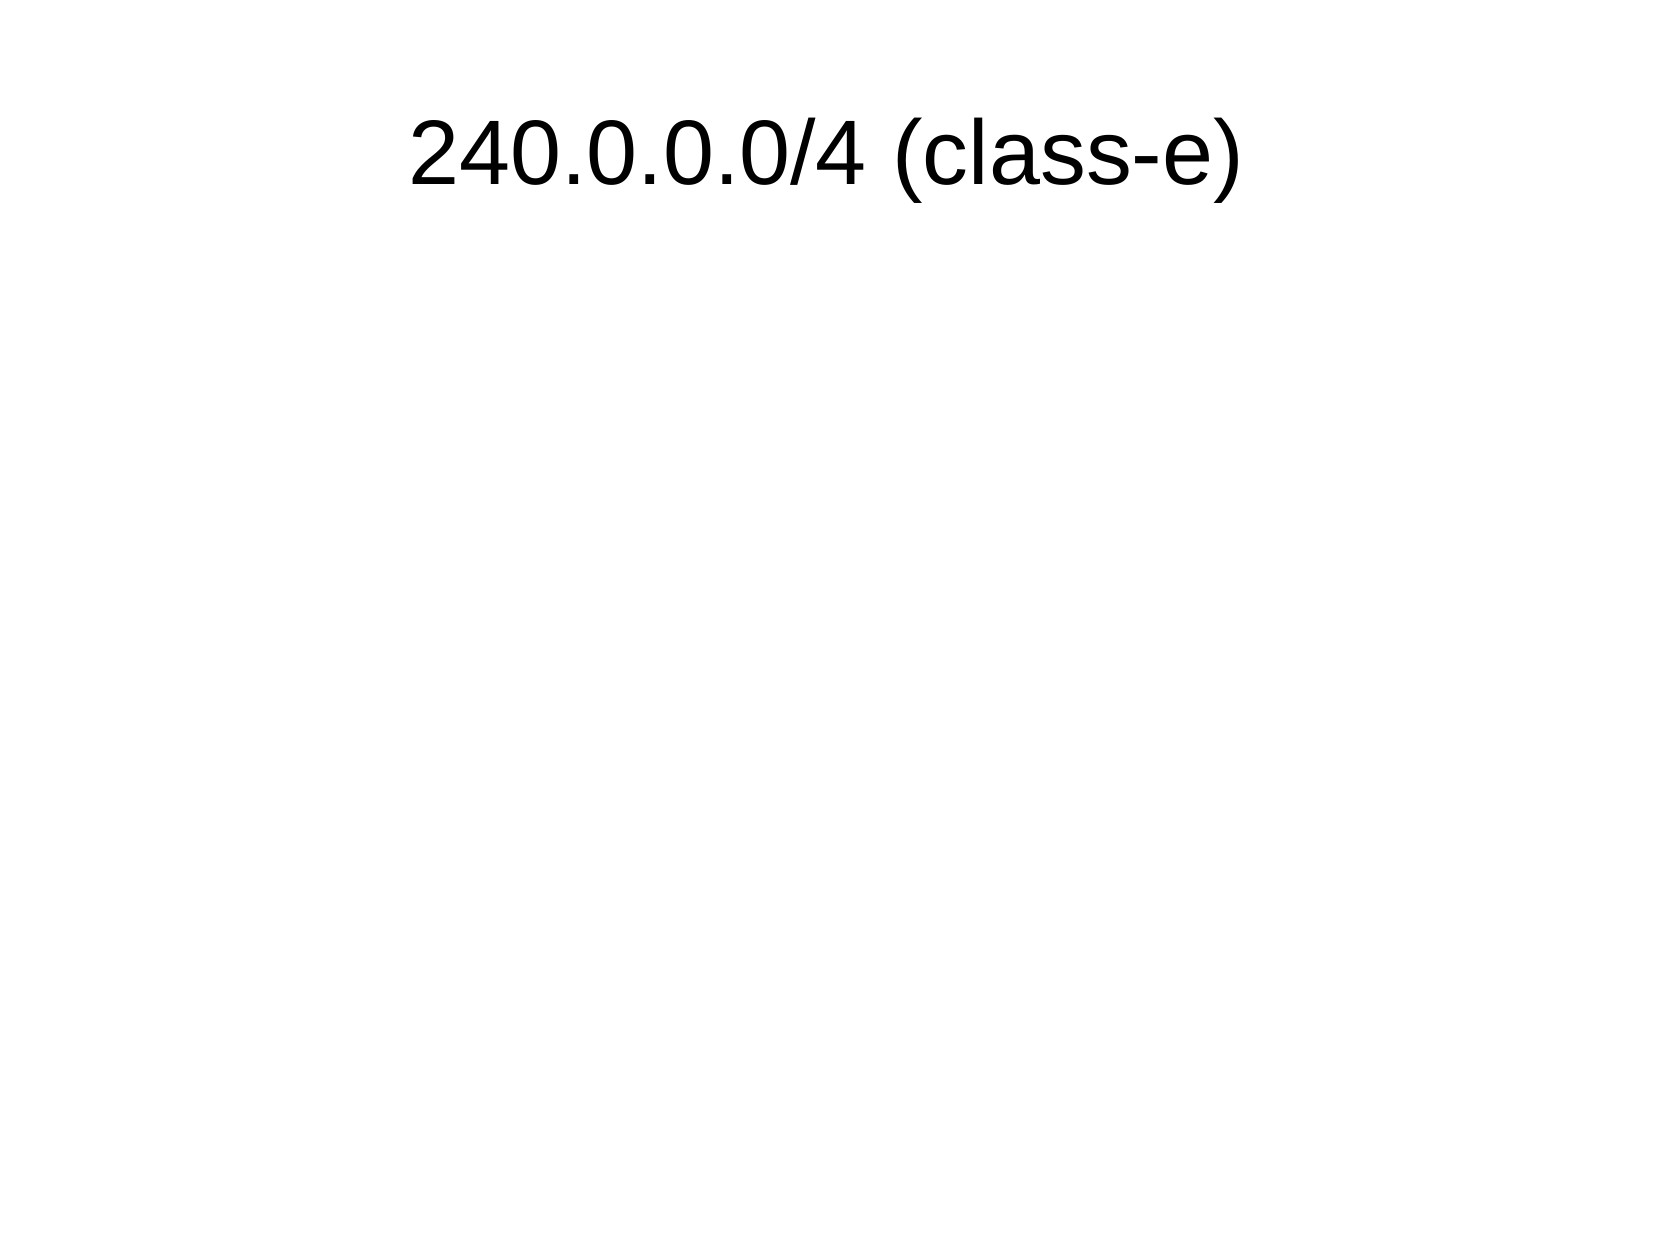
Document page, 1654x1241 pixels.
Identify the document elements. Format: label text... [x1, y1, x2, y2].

title 240.0.0.0/4 (class-e) [82, 49, 1571, 257]
